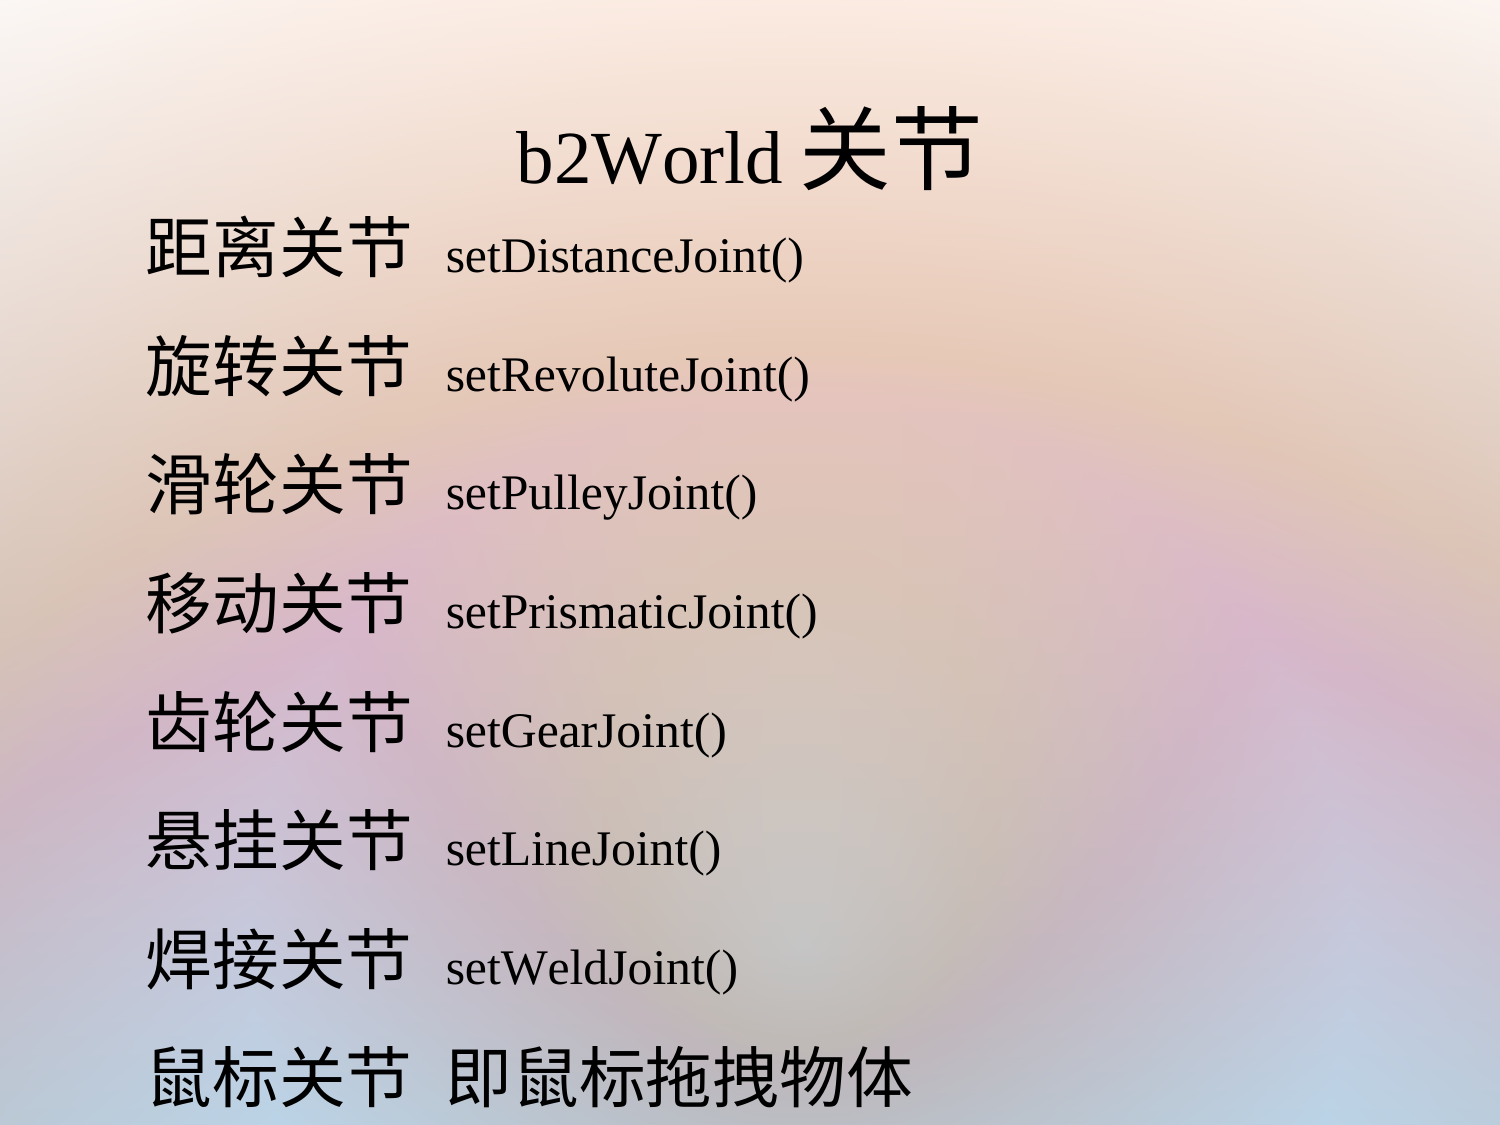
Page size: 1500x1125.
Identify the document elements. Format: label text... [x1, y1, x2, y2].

picture [0, 0, 1500, 1125]
list 距离关节 setDistanceJoint() 旋转关节 setRevoluteJoint() 滑轮关节 setPulleyJoint() 移动关节 setPrismaticJoint() 齿轮关节 setGearJoint() 悬挂关节 setLineJoint() 焊接关节 setWeldJoint() 鼠标关节 即鼠标拖拽物体 [75, 195, 1425, 1125]
title b2World关节 [75, 50, 1425, 195]
